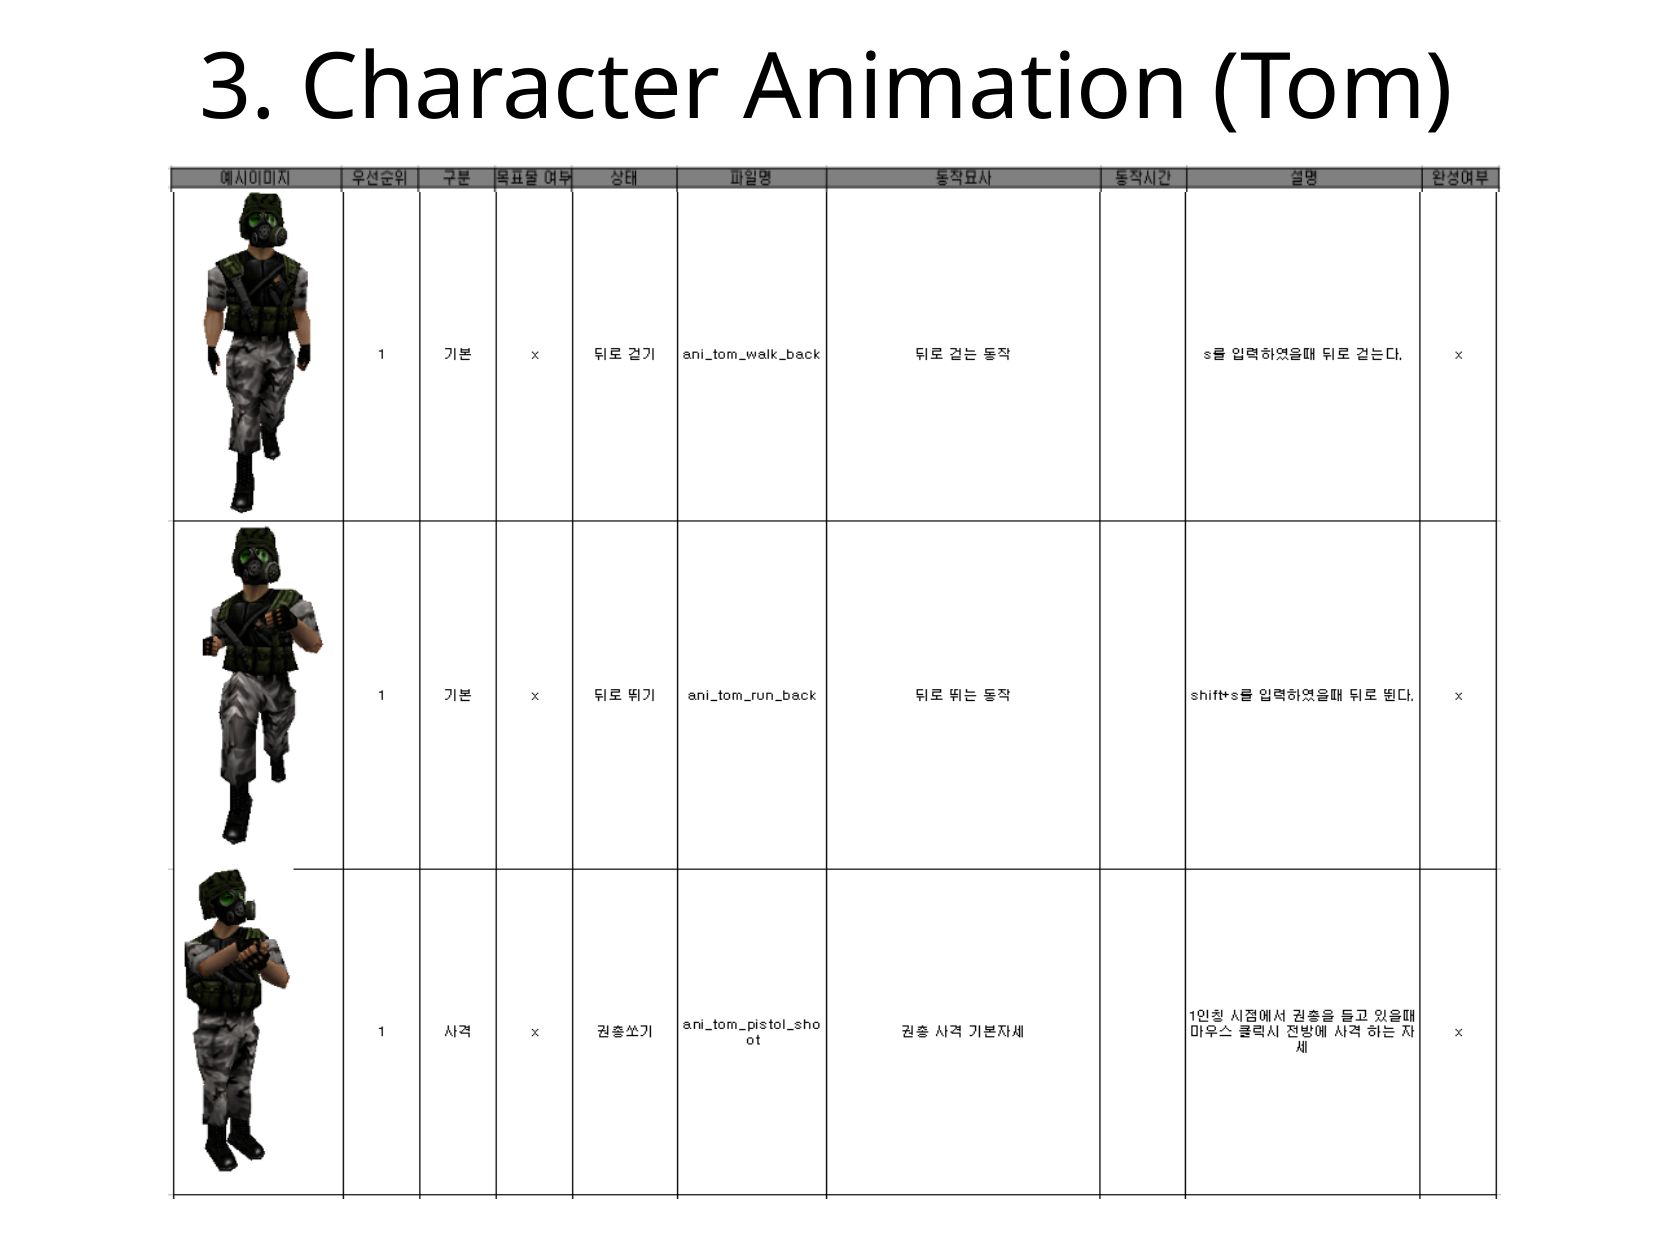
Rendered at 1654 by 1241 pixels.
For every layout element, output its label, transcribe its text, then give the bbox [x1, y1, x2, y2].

title 3. Character Animation (Tom) [82, 23, 1571, 142]
picture [168, 165, 1501, 1199]
